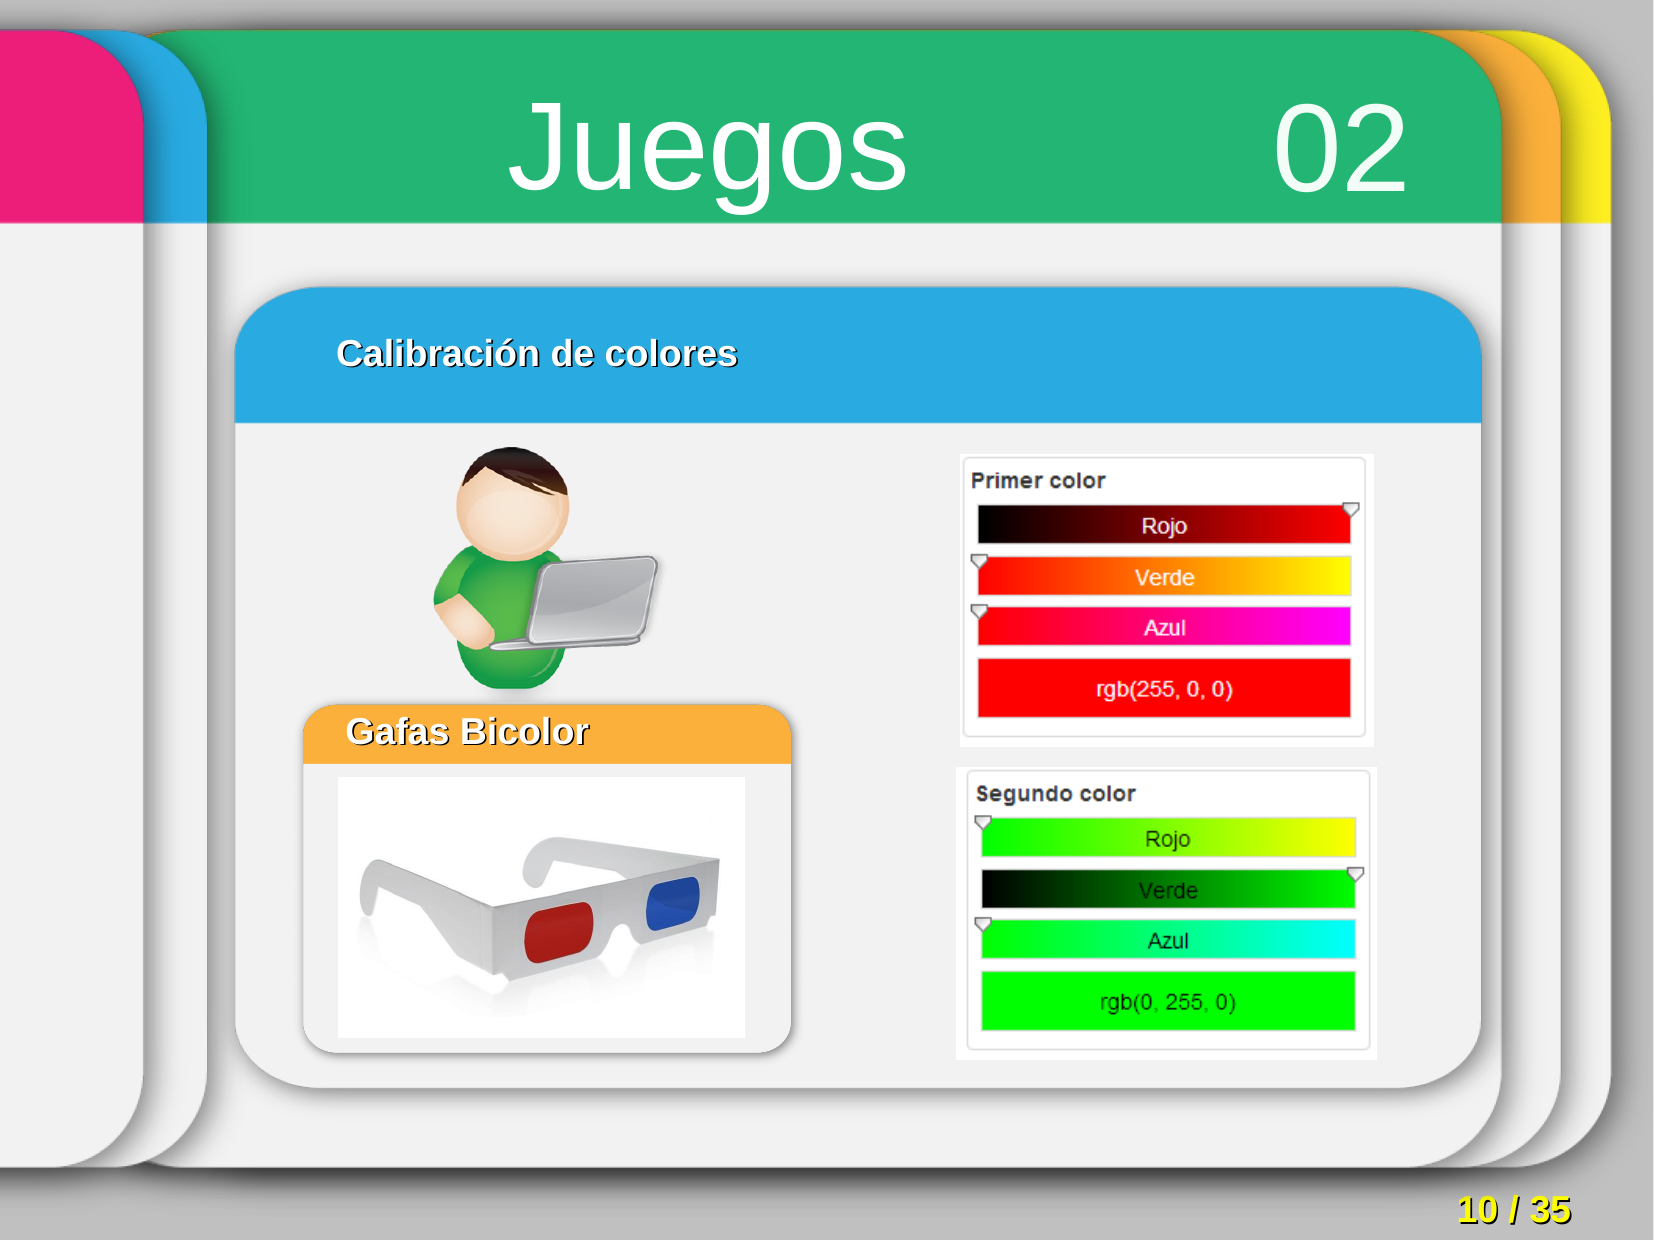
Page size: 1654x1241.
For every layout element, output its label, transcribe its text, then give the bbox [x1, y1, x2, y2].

picture [0, 0, 1654, 1241]
title Juegos [147, 59, 1270, 235]
text_box Calibración de colores [321, 324, 863, 383]
text_box 02 [1257, 58, 1433, 225]
text_box Gafas Bicolor [330, 702, 605, 761]
